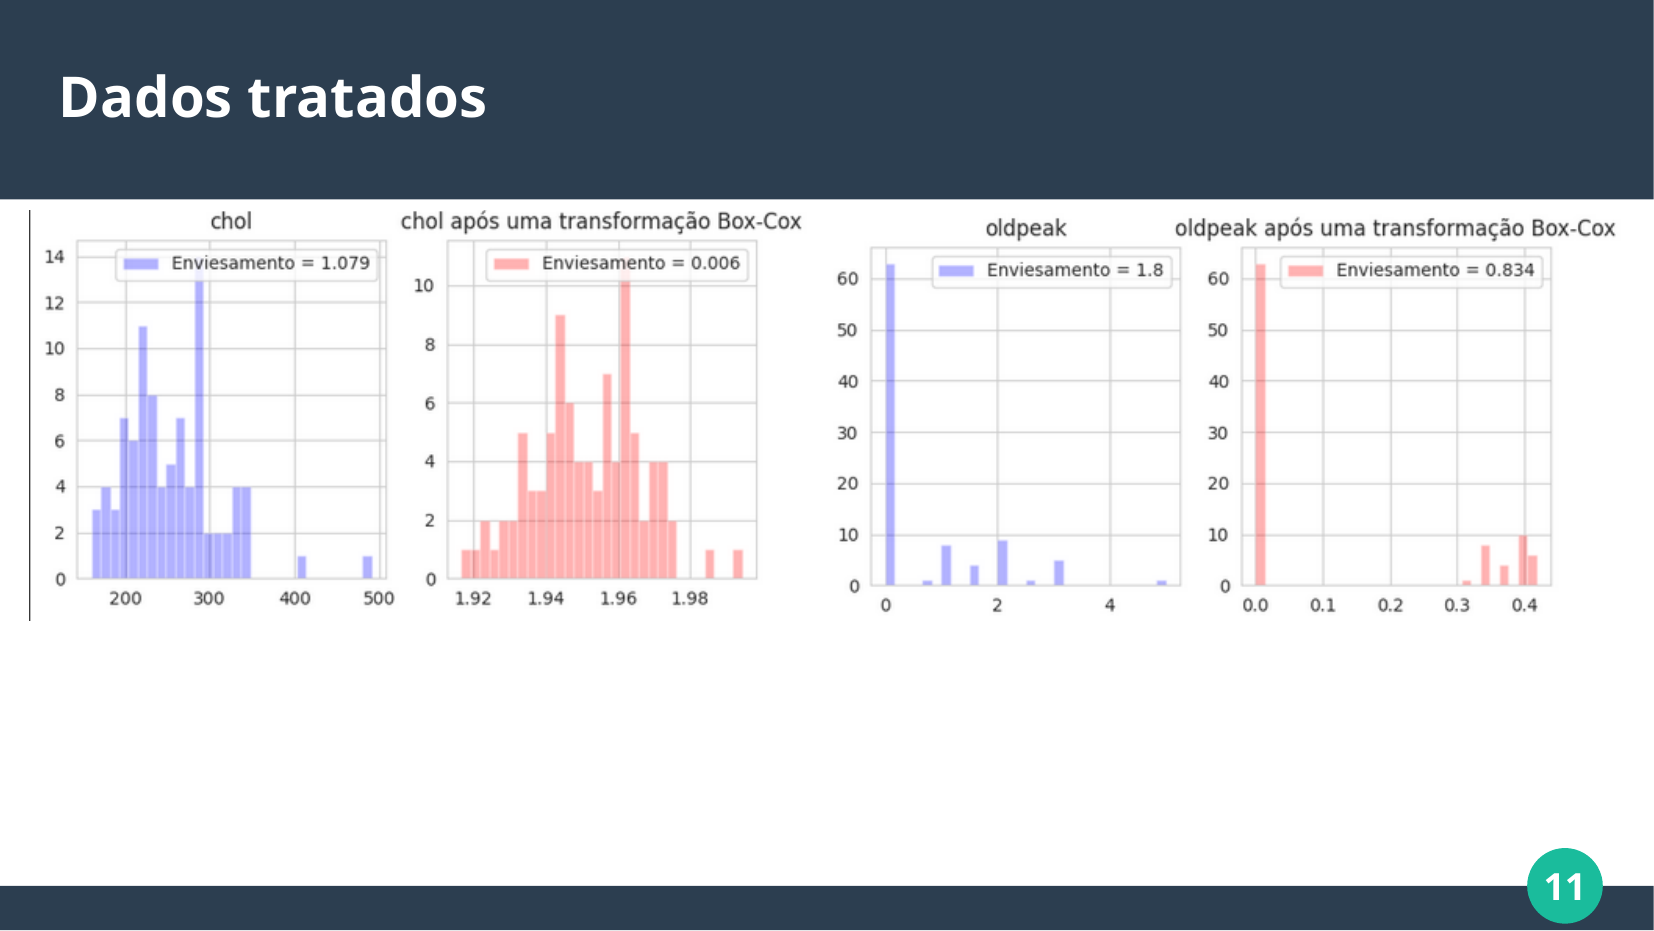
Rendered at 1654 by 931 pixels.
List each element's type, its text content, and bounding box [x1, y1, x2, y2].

picture [826, 206, 1627, 620]
title Dados tratados [59, 37, 1595, 155]
picture [29, 210, 814, 621]
